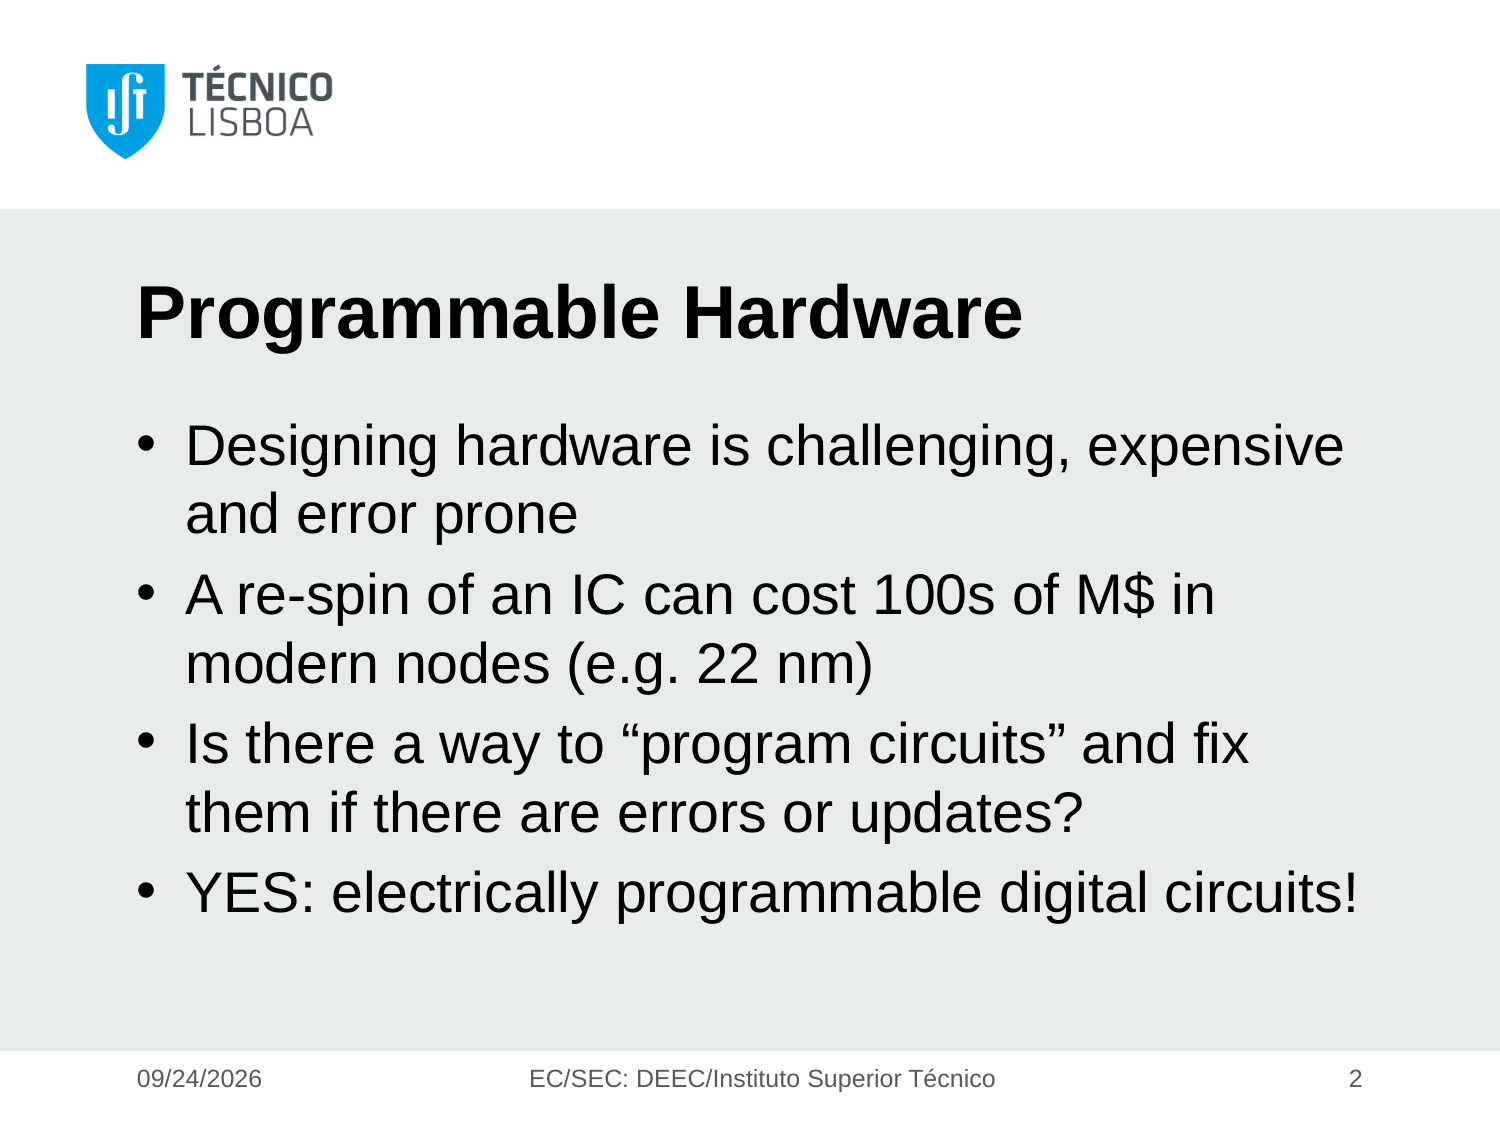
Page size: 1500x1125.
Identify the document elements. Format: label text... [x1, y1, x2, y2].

picture [0, 0, 1500, 1125]
slide_number <number> [1077, 1052, 1378, 1103]
title Programmable Hardware [121, 237, 1378, 381]
list Designing hardware is challenging, expensive and error prone A re-spin of an IC can cost 100s of M$ in modern nodes (e.g. 22 nm) Is there a way to “program circuits” and fix them if there are errors or updates? YES: electrically programmable digital circuits! [121, 400, 1378, 1005]
footer EC/SEC: DEEC/Instituto Superior Técnico [512, 1052, 1021, 1103]
slide_number 11/02/2020 [121, 1052, 425, 1103]
